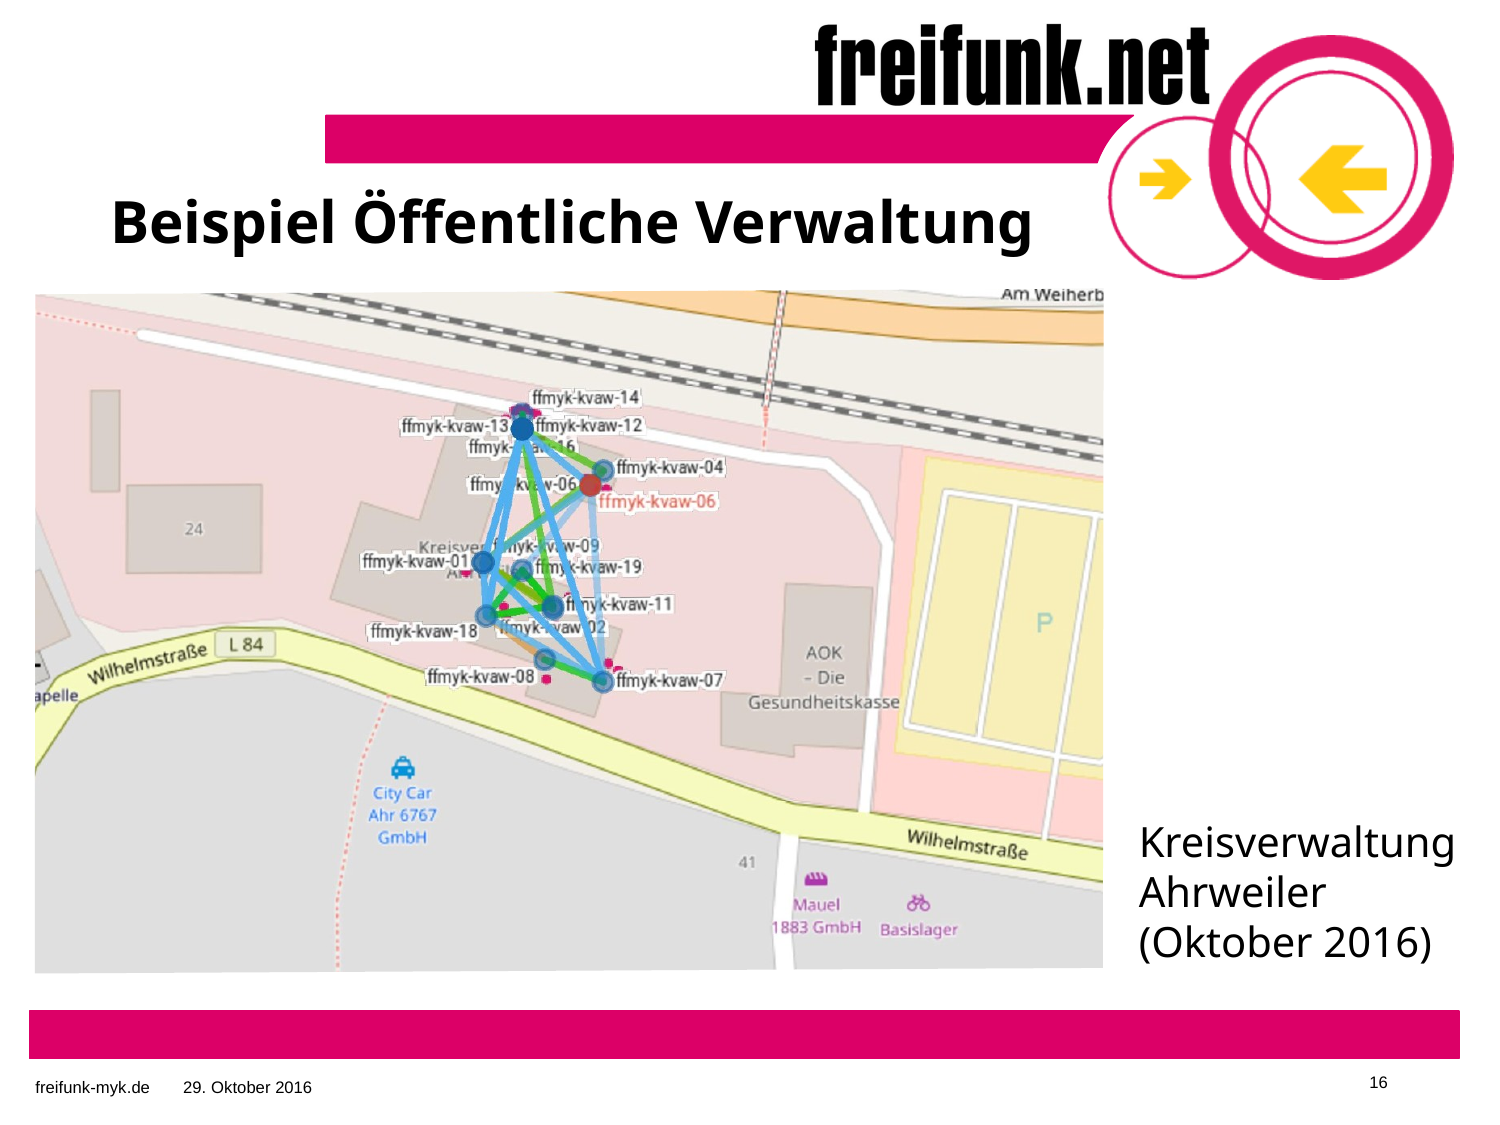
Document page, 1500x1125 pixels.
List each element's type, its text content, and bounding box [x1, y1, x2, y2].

list Kreisverwaltung Ahrweiler (Oktober 2016) [1121, 816, 1473, 1002]
title Beispiel Öffentliche Verwaltung [110, 160, 1093, 282]
picture [34, 288, 1104, 974]
picture [816, 24, 1454, 280]
